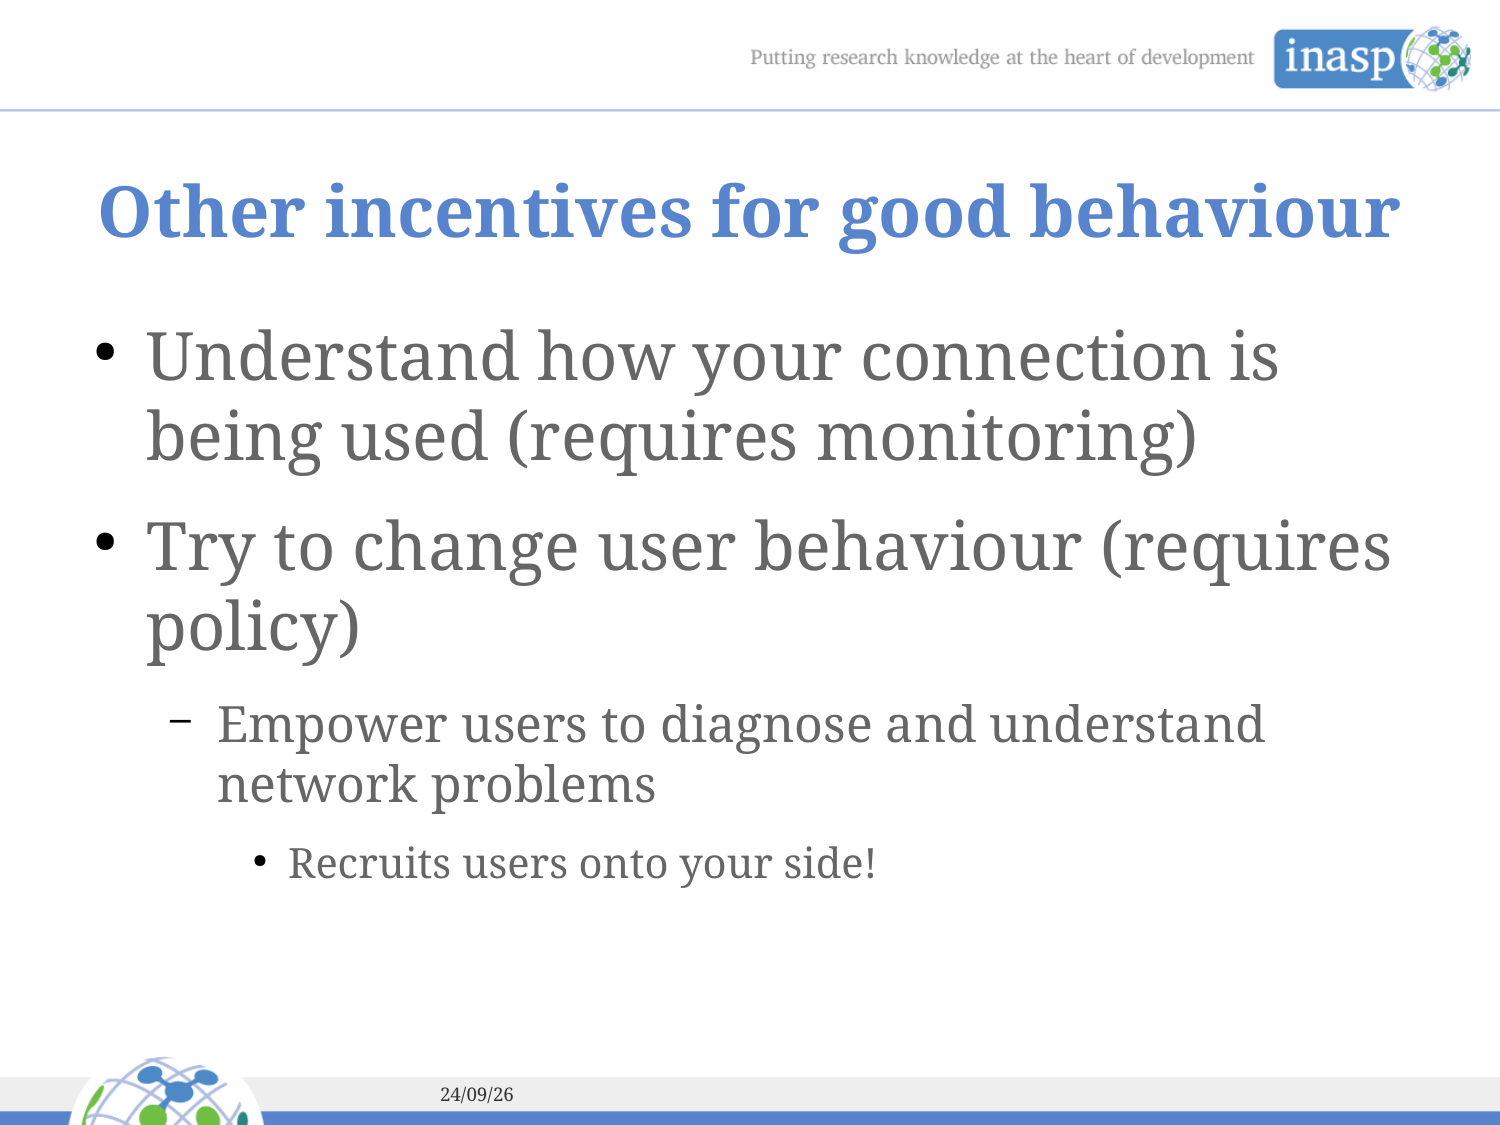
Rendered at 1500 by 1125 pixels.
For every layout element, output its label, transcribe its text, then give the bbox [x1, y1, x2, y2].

title Other incentives for good behaviour [75, 129, 1426, 313]
picture [0, 0, 1500, 1125]
list Understand how your connection is being used (requires monitoring) Try to change user behaviour (requires policy) Empower users to diagnose and understand network problems Recruits users onto your side! [75, 313, 1426, 967]
